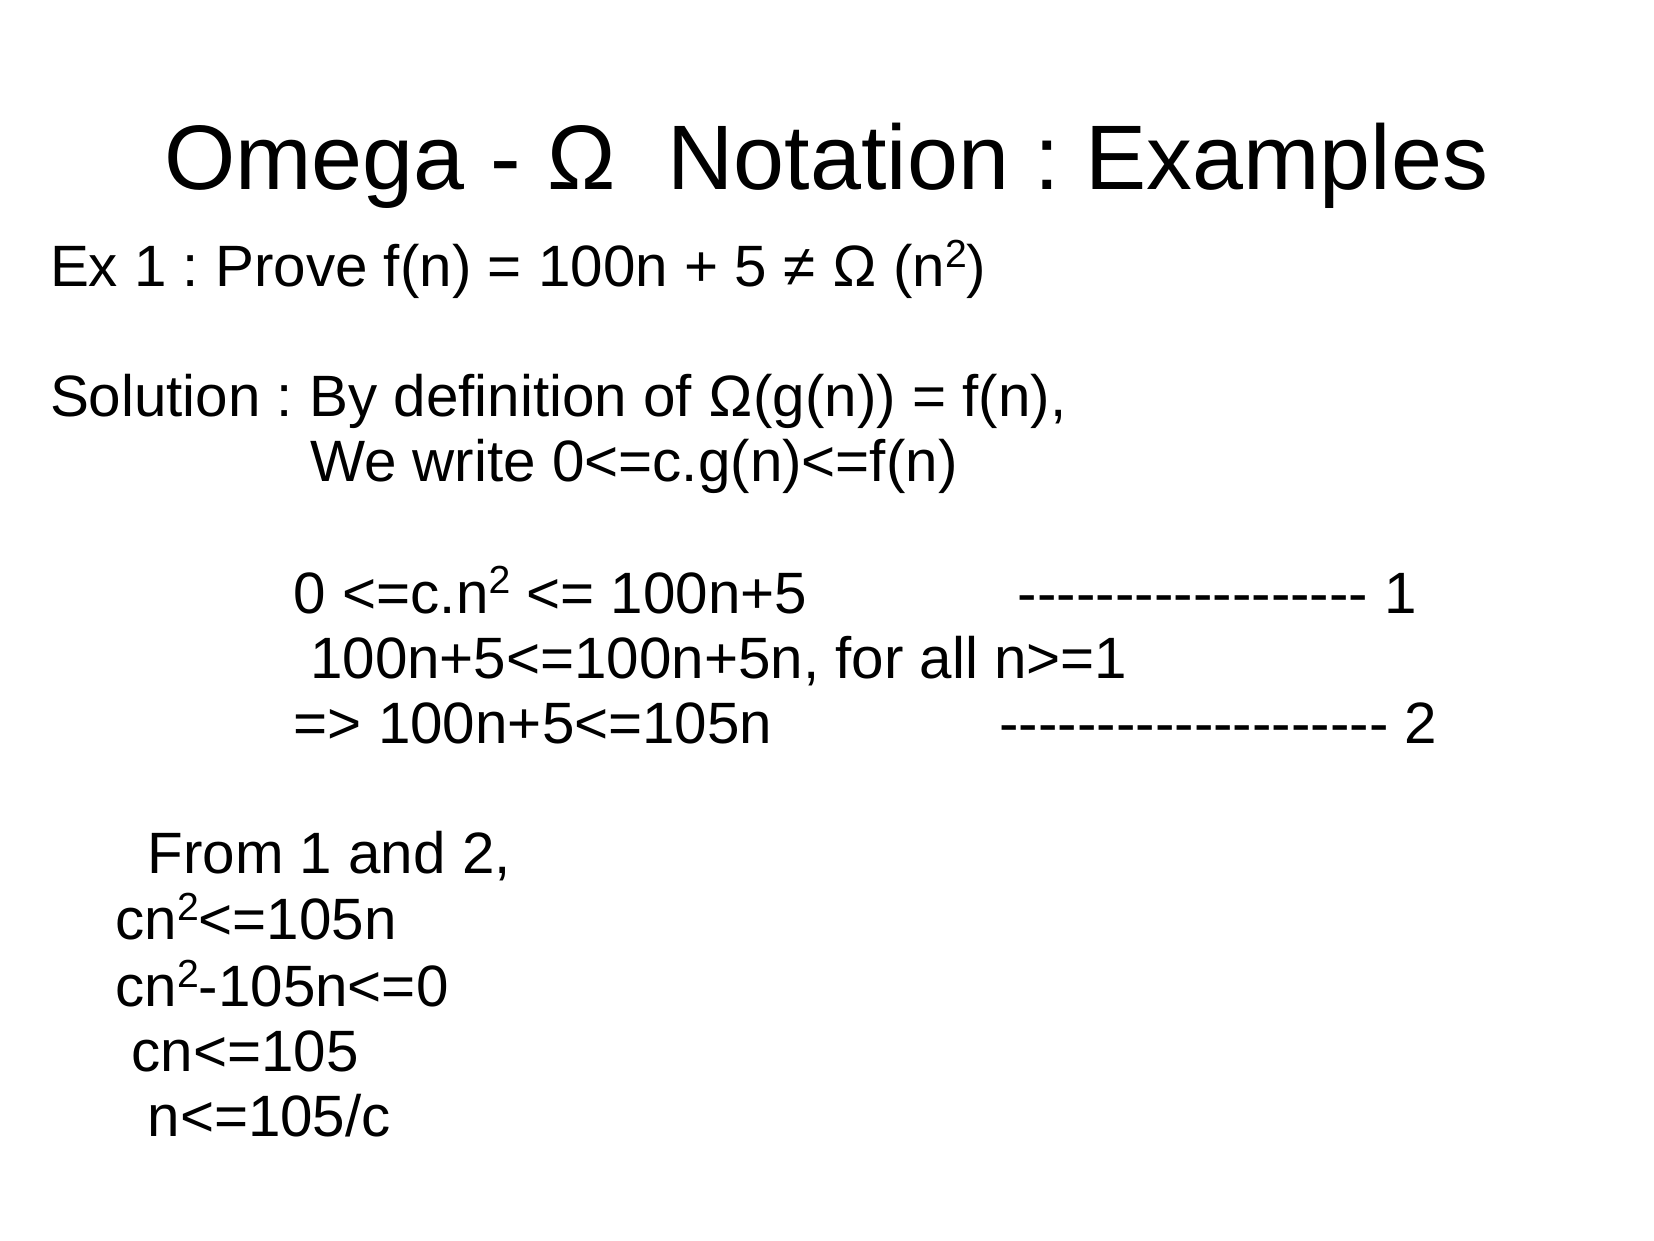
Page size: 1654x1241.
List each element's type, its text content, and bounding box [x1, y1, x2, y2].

title Omega - Ω Notation : Examples [82, 49, 1571, 224]
text_box Ex 1 : Prove f(n) = 100n + 5 ≠ Ω (n2) Solution : By definition of Ω(g(n)) = f(n), We write 0<=c.g(n)<=f(n) 0 <=c.n2 <= 100n+5 ------------------ 1 100n+5<=100n+5n, for all n>=1 => 100n+5<=105n -------------------- 2 From 1 and 2, cn2<=105n cn2-105n<=0 cn<=105 n<=105/c [35, 224, 1607, 1153]
